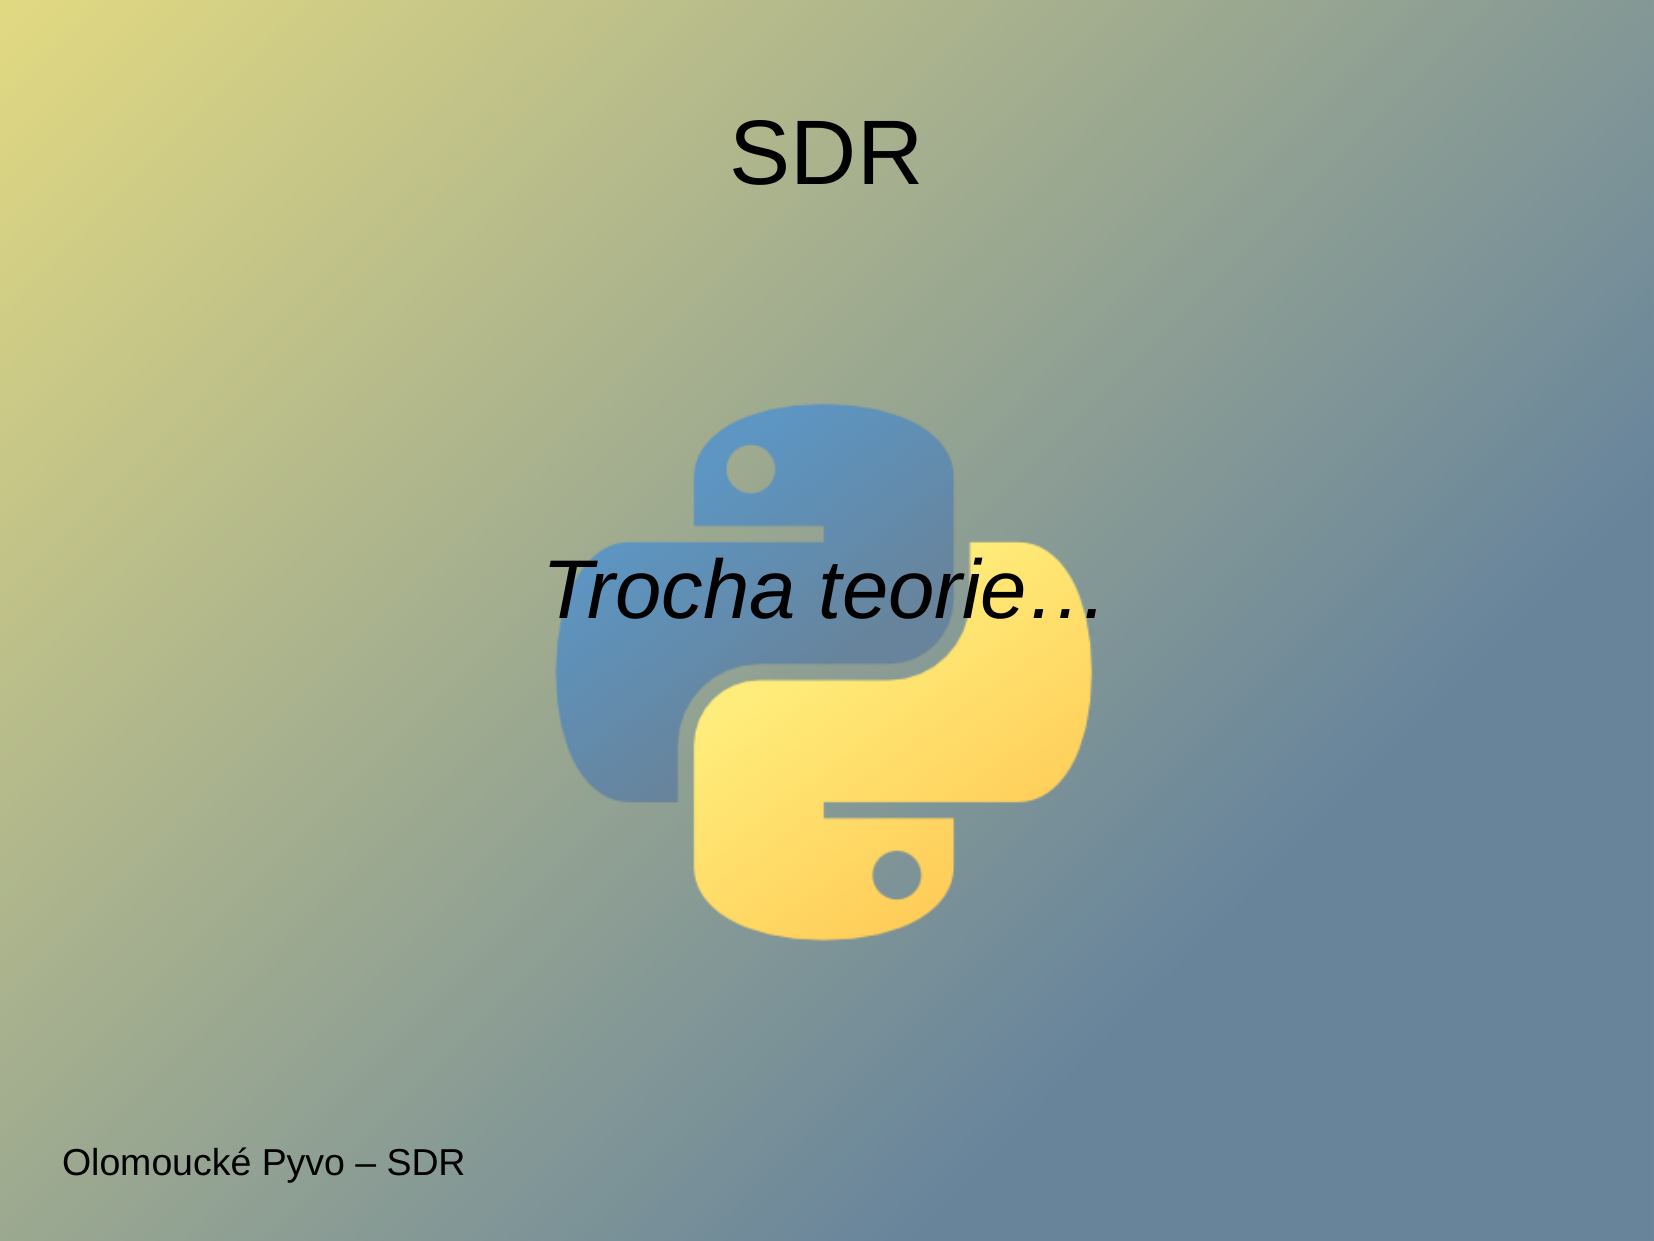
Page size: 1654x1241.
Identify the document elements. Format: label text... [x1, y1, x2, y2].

picture [0, 0, 1654, 1241]
text_box Olomoucké Pyvo – SDR [47, 1133, 778, 1191]
text_box Trocha teorie… [82, 49, 1571, 1010]
